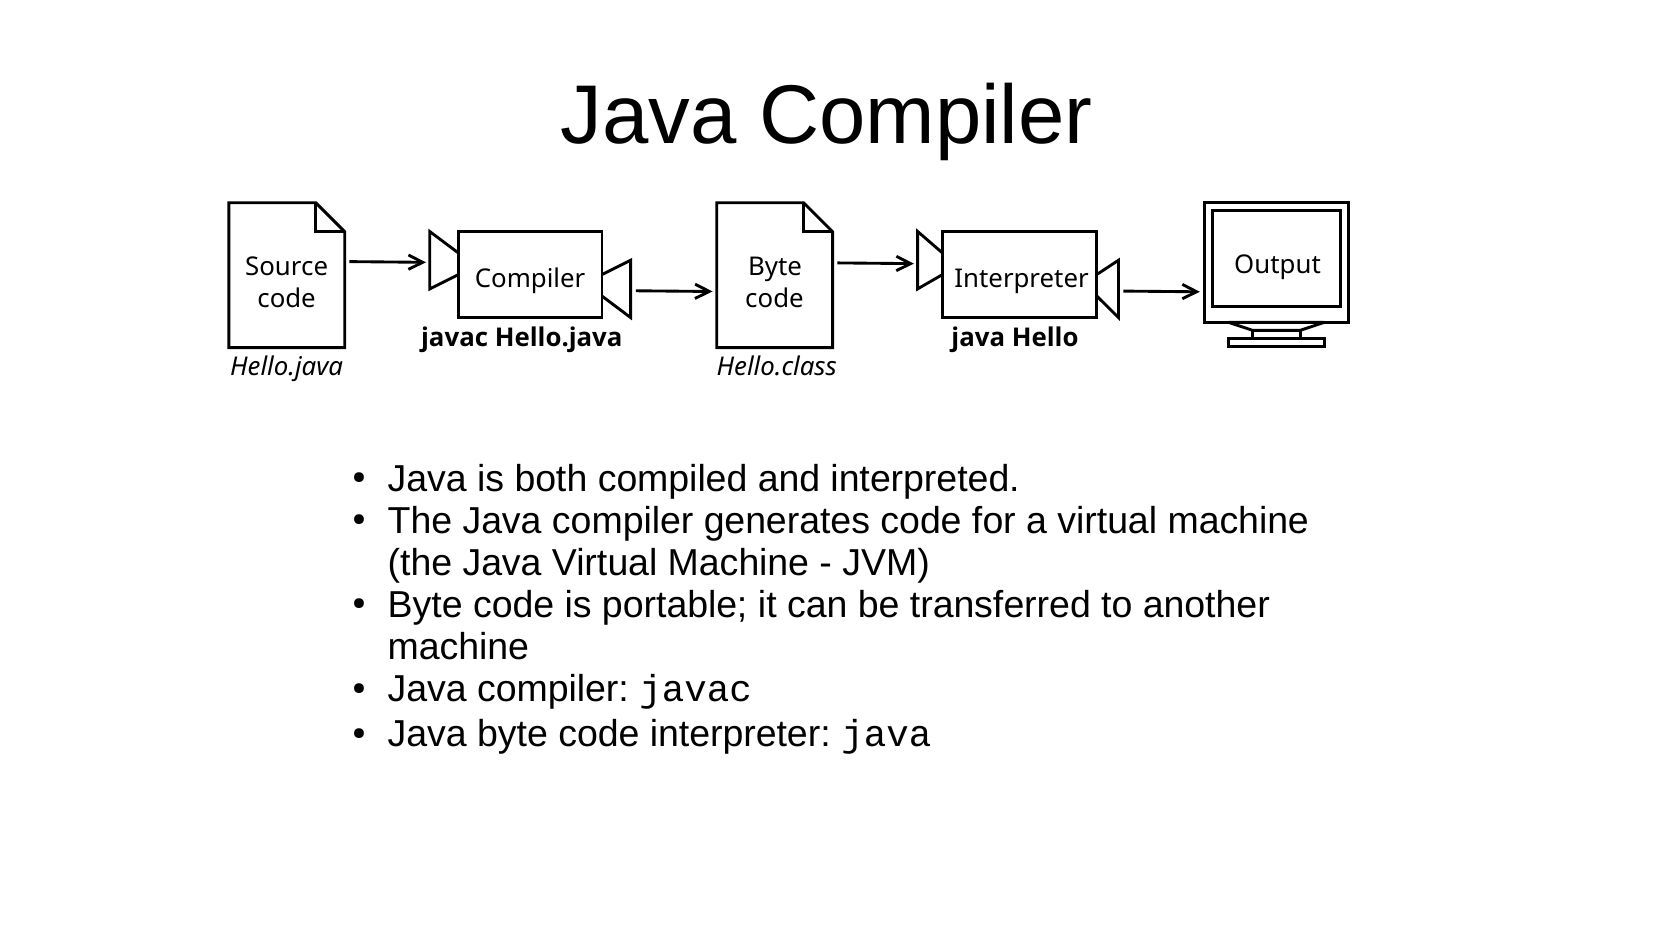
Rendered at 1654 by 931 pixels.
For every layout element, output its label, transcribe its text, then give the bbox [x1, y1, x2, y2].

text_box Java is both compiled and interpreted. The Java compiler generates code for a virtual machine (the Java Virtual Machine - JVM) Byte code is portable; it can be transferred to another machine Java compiler: javac Java byte code interpreter: java [337, 450, 1351, 766]
title Java Compiler [82, 37, 1571, 193]
picture [225, 192, 1351, 390]
